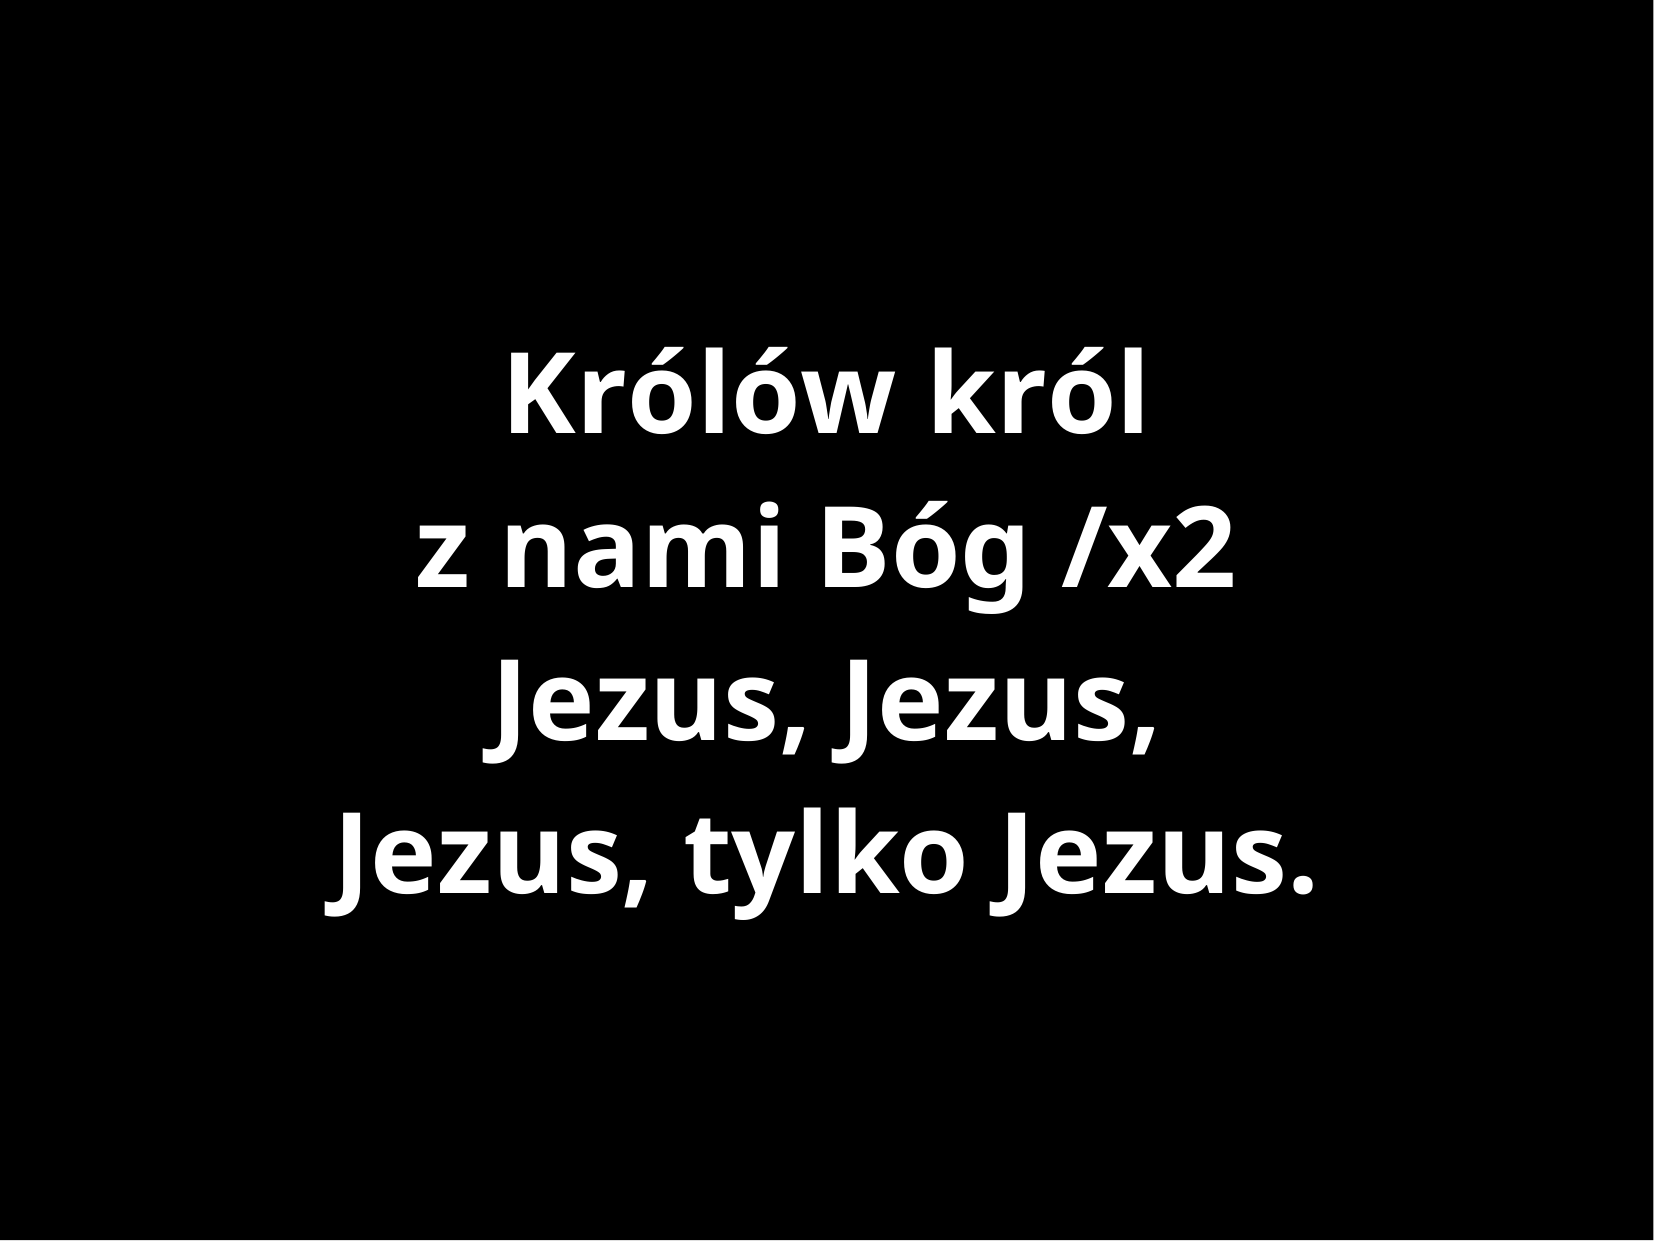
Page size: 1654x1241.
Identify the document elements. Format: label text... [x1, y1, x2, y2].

title Królów król z nami Bóg /x2 Jezus, Jezus, Jezus, tylko Jezus. [0, 0, 1654, 1241]
